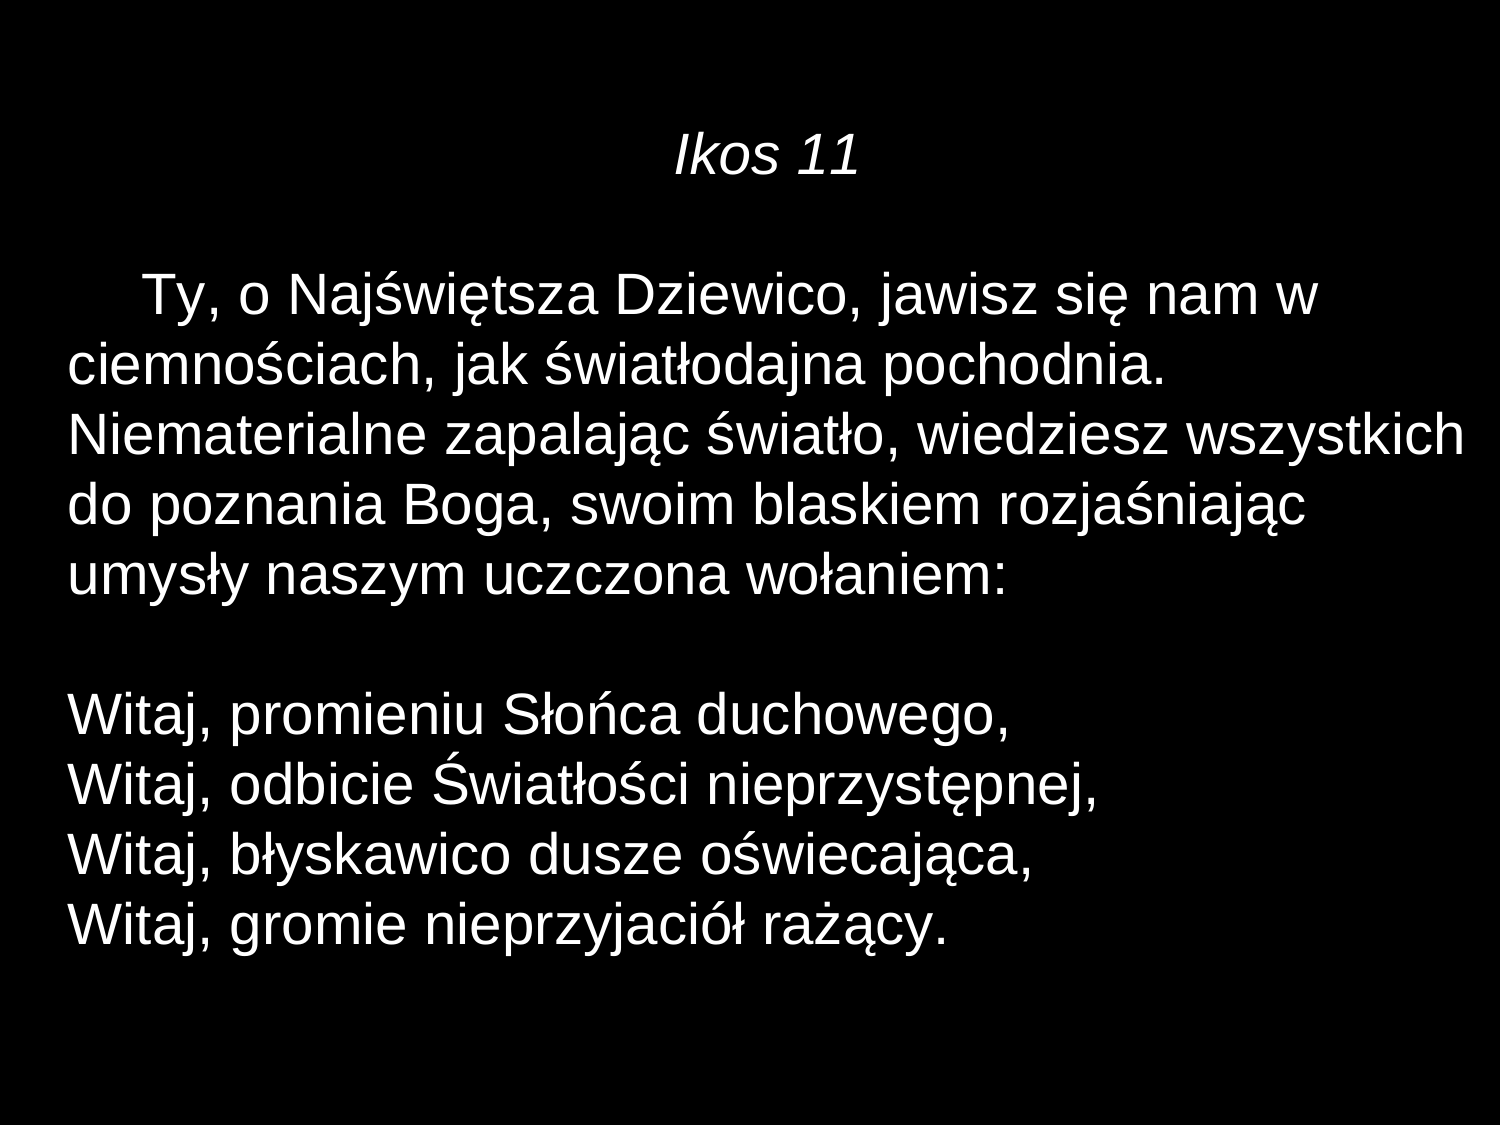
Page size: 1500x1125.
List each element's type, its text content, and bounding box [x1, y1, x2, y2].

text_box Ikos 11 Ty, o Najświętsza Dziewico, jawisz się nam w ciemnościach, jak światłodajna pochodnia. Niematerialne zapalając światło, wiedziesz wszystkich do poznania Boga, swoim blaskiem rozjaśniając umysły naszym uczczona wołaniem: Witaj, promieniu Słońca duchowego, Witaj, odbicie Światłości nieprzystępnej, Witaj, błyskawico dusze oświecająca, Witaj, gromie nieprzyjaciół rażący. [53, 108, 1483, 964]
